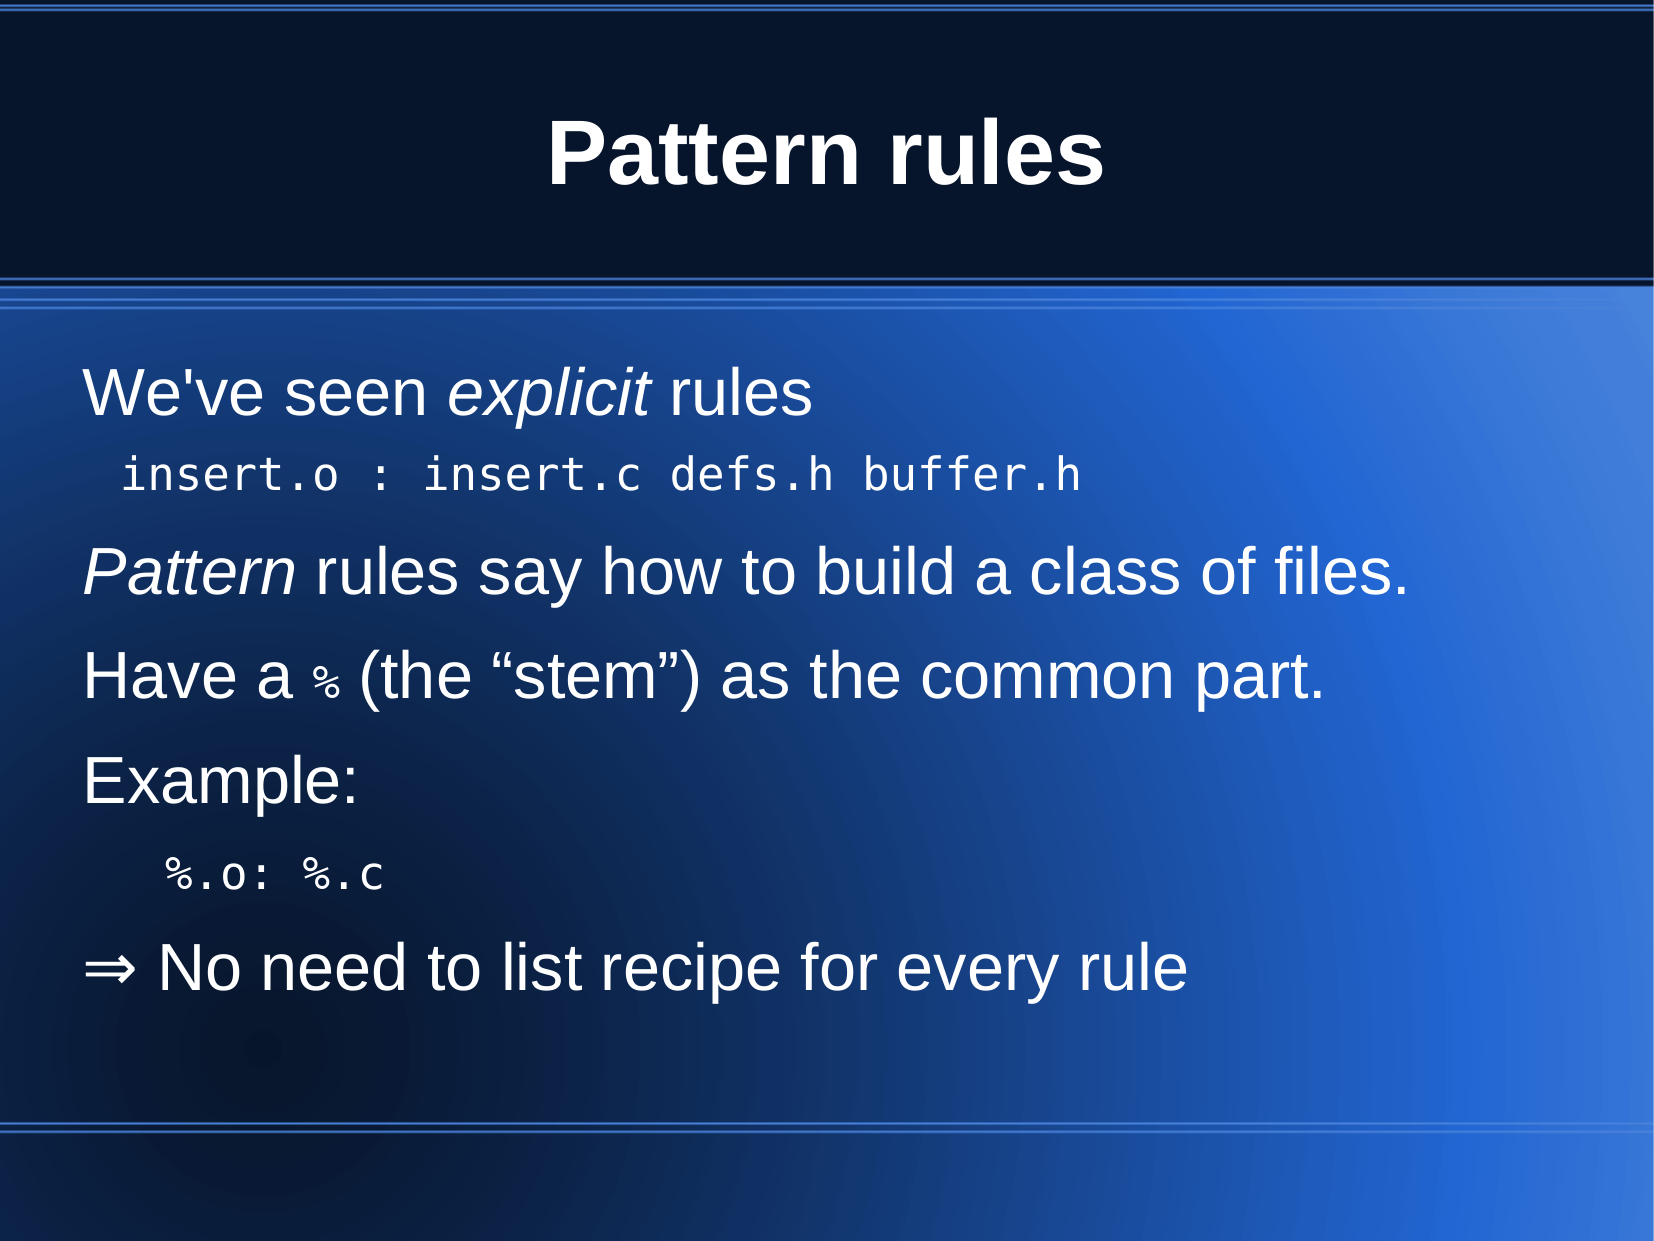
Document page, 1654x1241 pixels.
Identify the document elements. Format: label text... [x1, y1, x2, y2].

picture [0, 0, 1654, 1241]
title Pattern rules [82, 49, 1571, 257]
list We've seen explicit rules insert.o : insert.c defs.h buffer.h Pattern rules say how to build a class of files. Have a % (the “stem”) as the common part. Example: %.o: %.c ⇒ No need to list recipe for every rule [82, 355, 1571, 1058]
